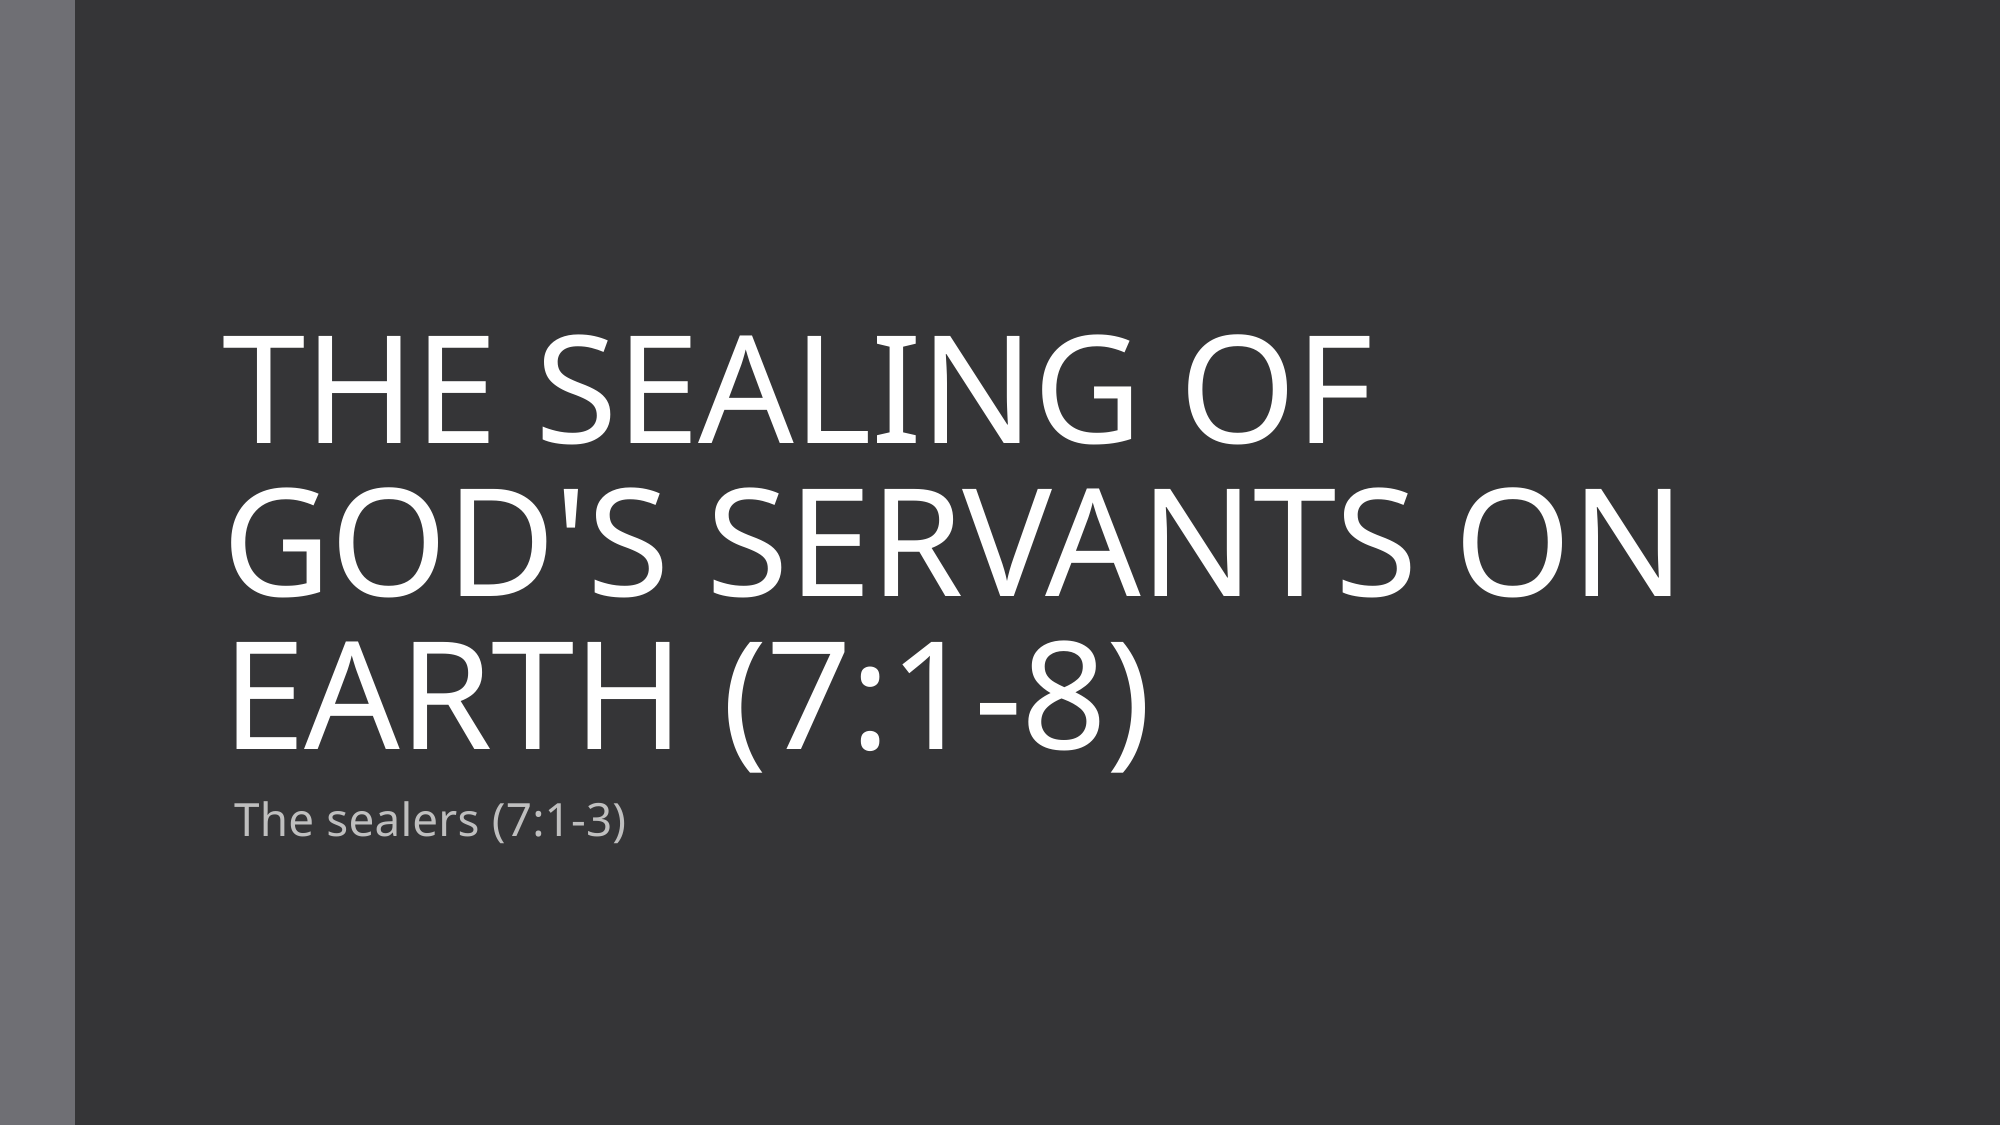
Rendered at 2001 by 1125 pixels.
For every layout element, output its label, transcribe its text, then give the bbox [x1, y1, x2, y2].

title THE SEALING OF GOD'S SERVANTS ON EARTH (7:1-8) [206, 124, 1752, 787]
subtitle The sealers (7:1-3) [206, 787, 1752, 1066]
